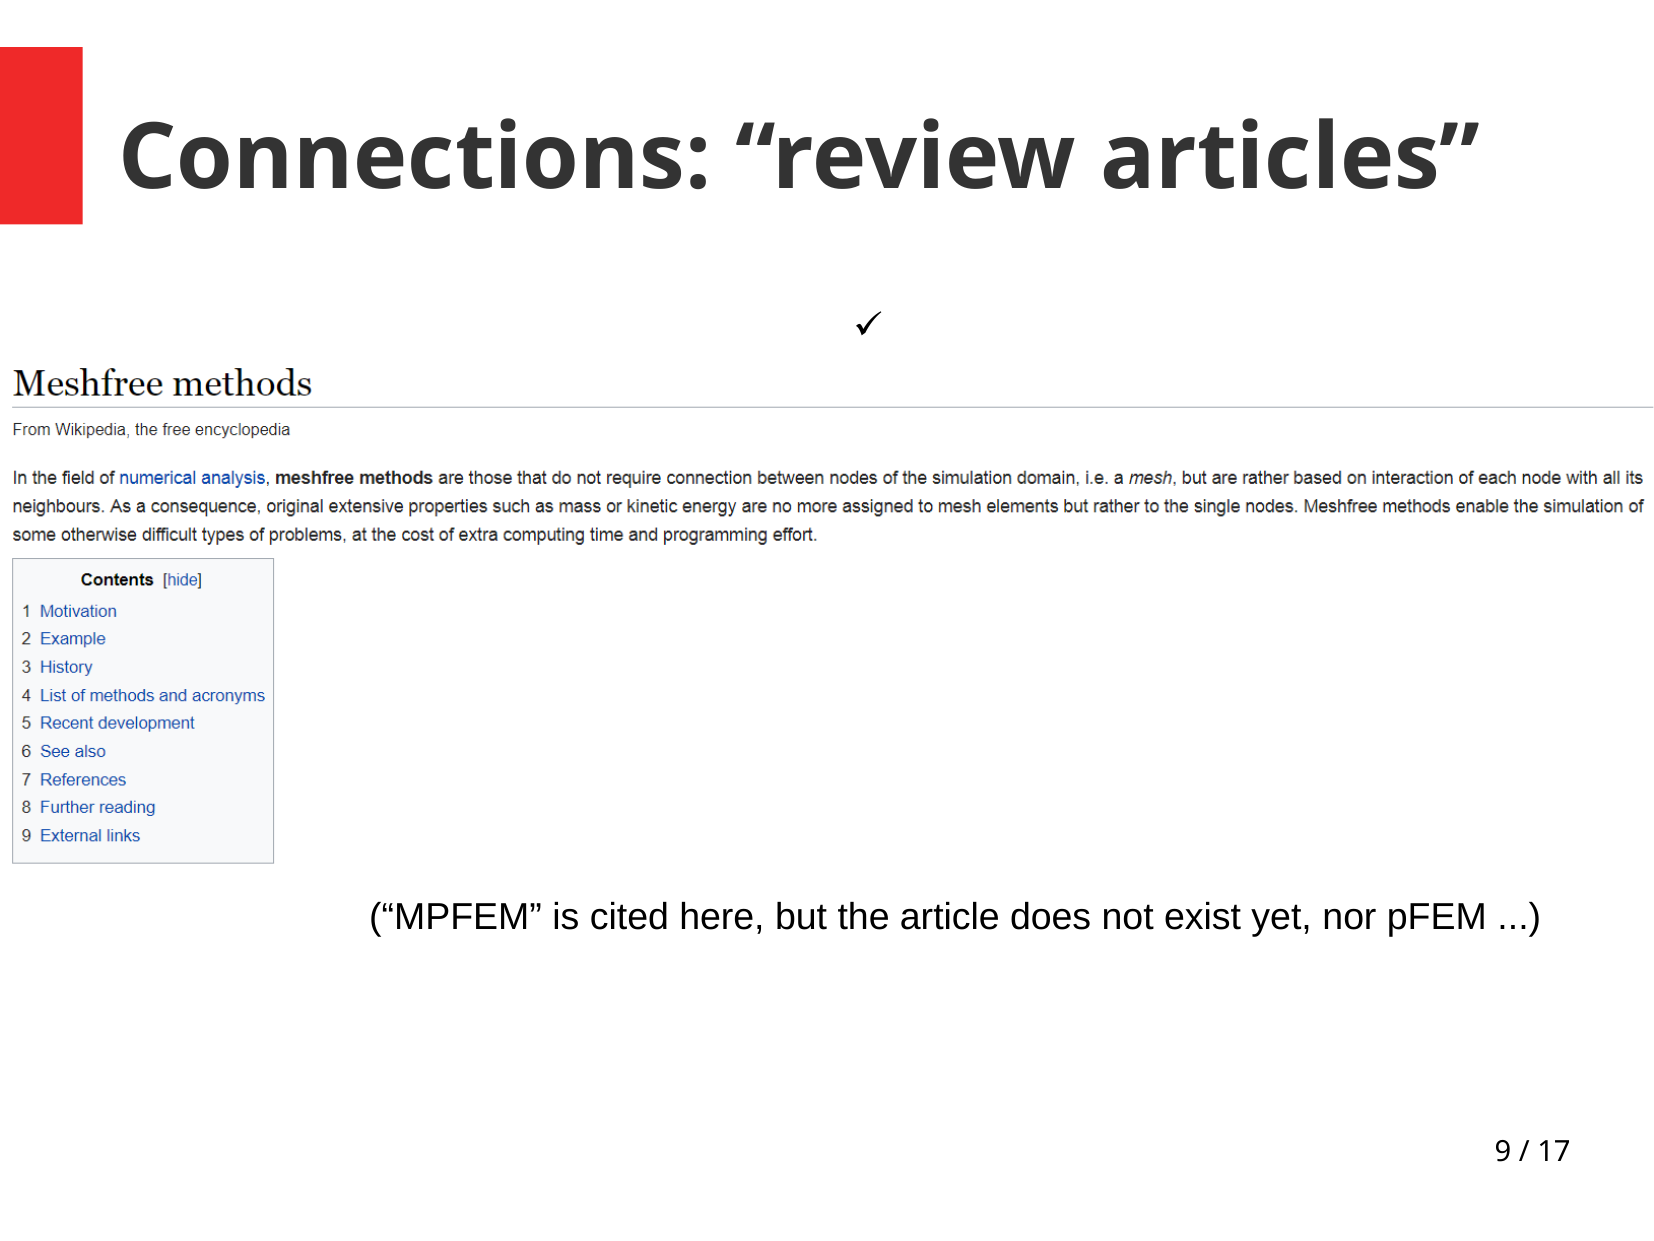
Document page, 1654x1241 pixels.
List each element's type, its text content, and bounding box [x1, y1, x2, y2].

text_box ✓ [838, 307, 898, 369]
picture [3, 359, 1654, 885]
text_box (“MPFEM” is cited here, but the article does not exist yet, nor pFEM ...) [354, 888, 1557, 945]
title Connections: “review articles” [118, 45, 1571, 260]
